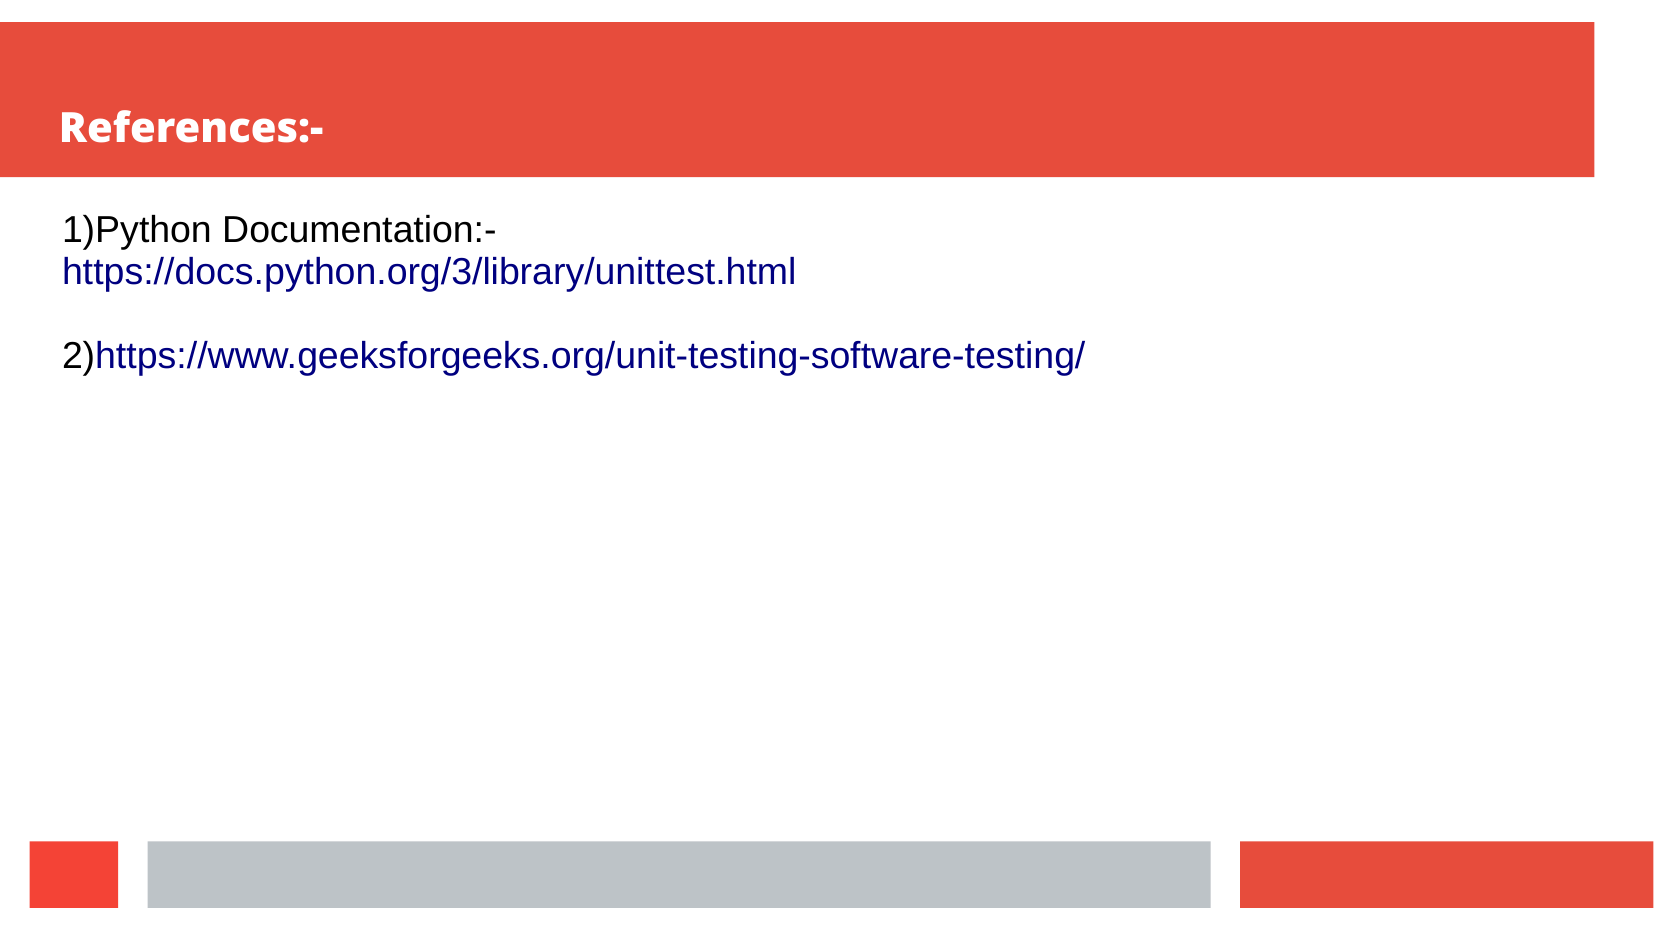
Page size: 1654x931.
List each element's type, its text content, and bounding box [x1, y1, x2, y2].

title References:- [59, 44, 1595, 156]
text_box 1)Python Documentation:- https://docs.python.org/3/library/unittest.html 2)https://www.geeksforgeeks.org/unit-testing-software-testing/ [47, 200, 1477, 384]
